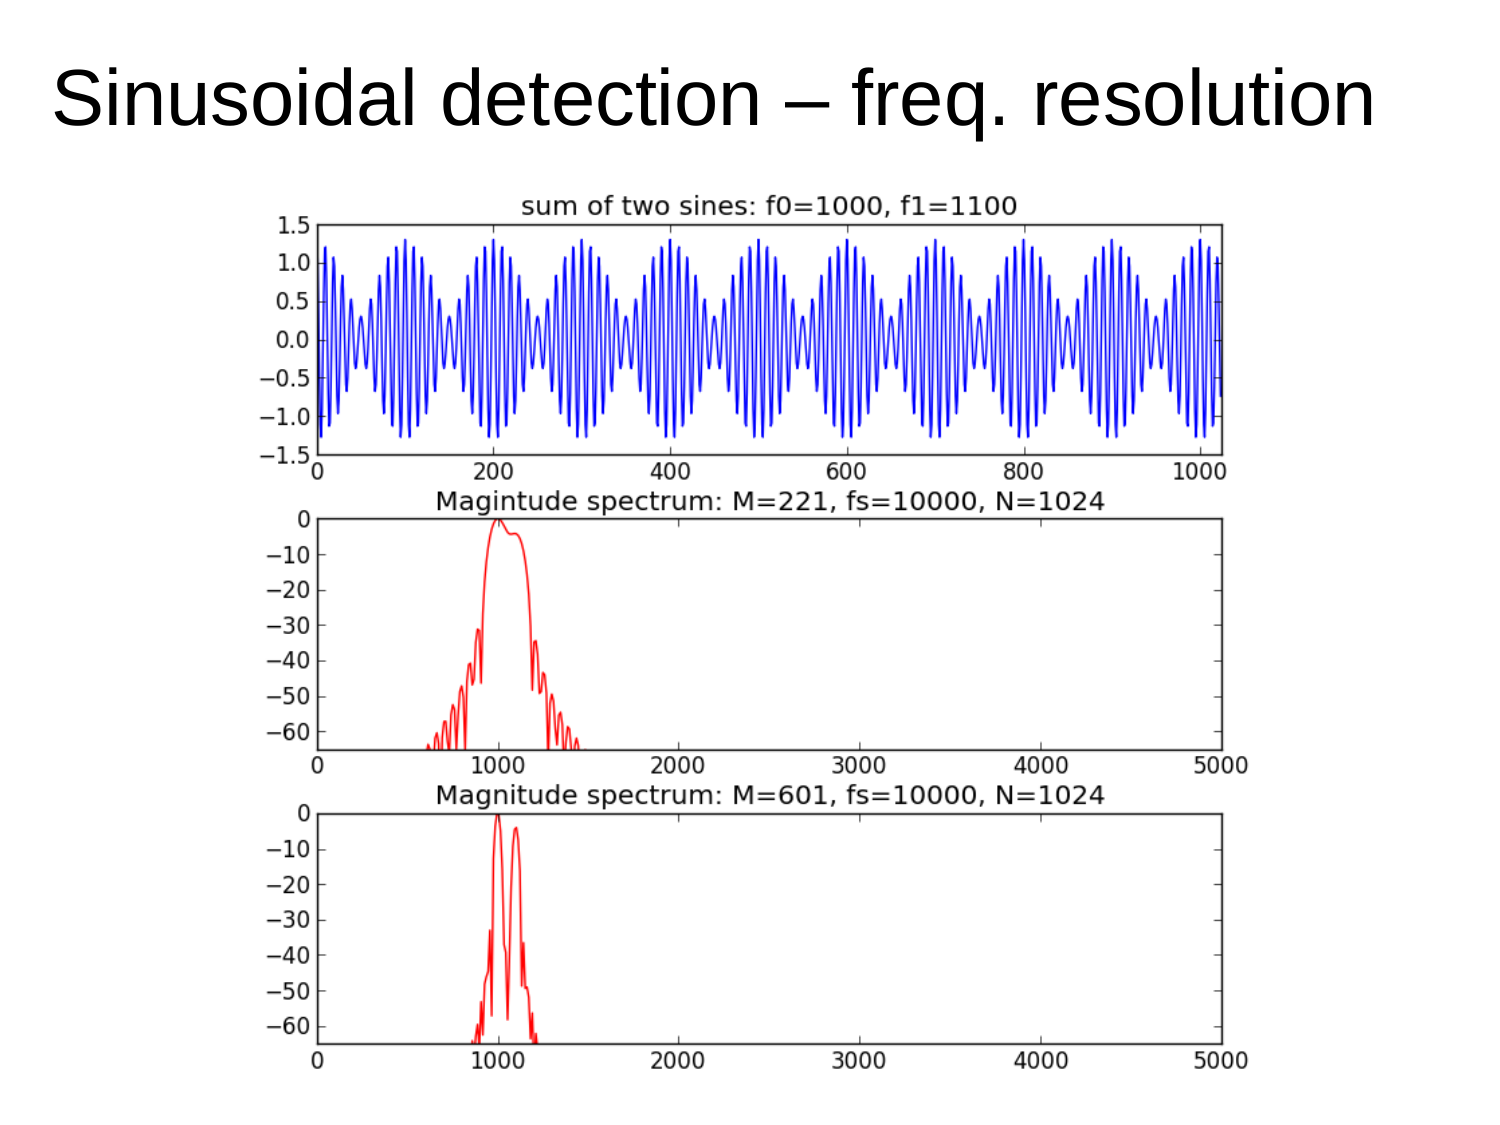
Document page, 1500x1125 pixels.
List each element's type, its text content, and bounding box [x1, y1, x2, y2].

picture [171, 192, 1337, 1125]
title Sinusoidal detection – freq. resolution [51, 3, 1447, 192]
